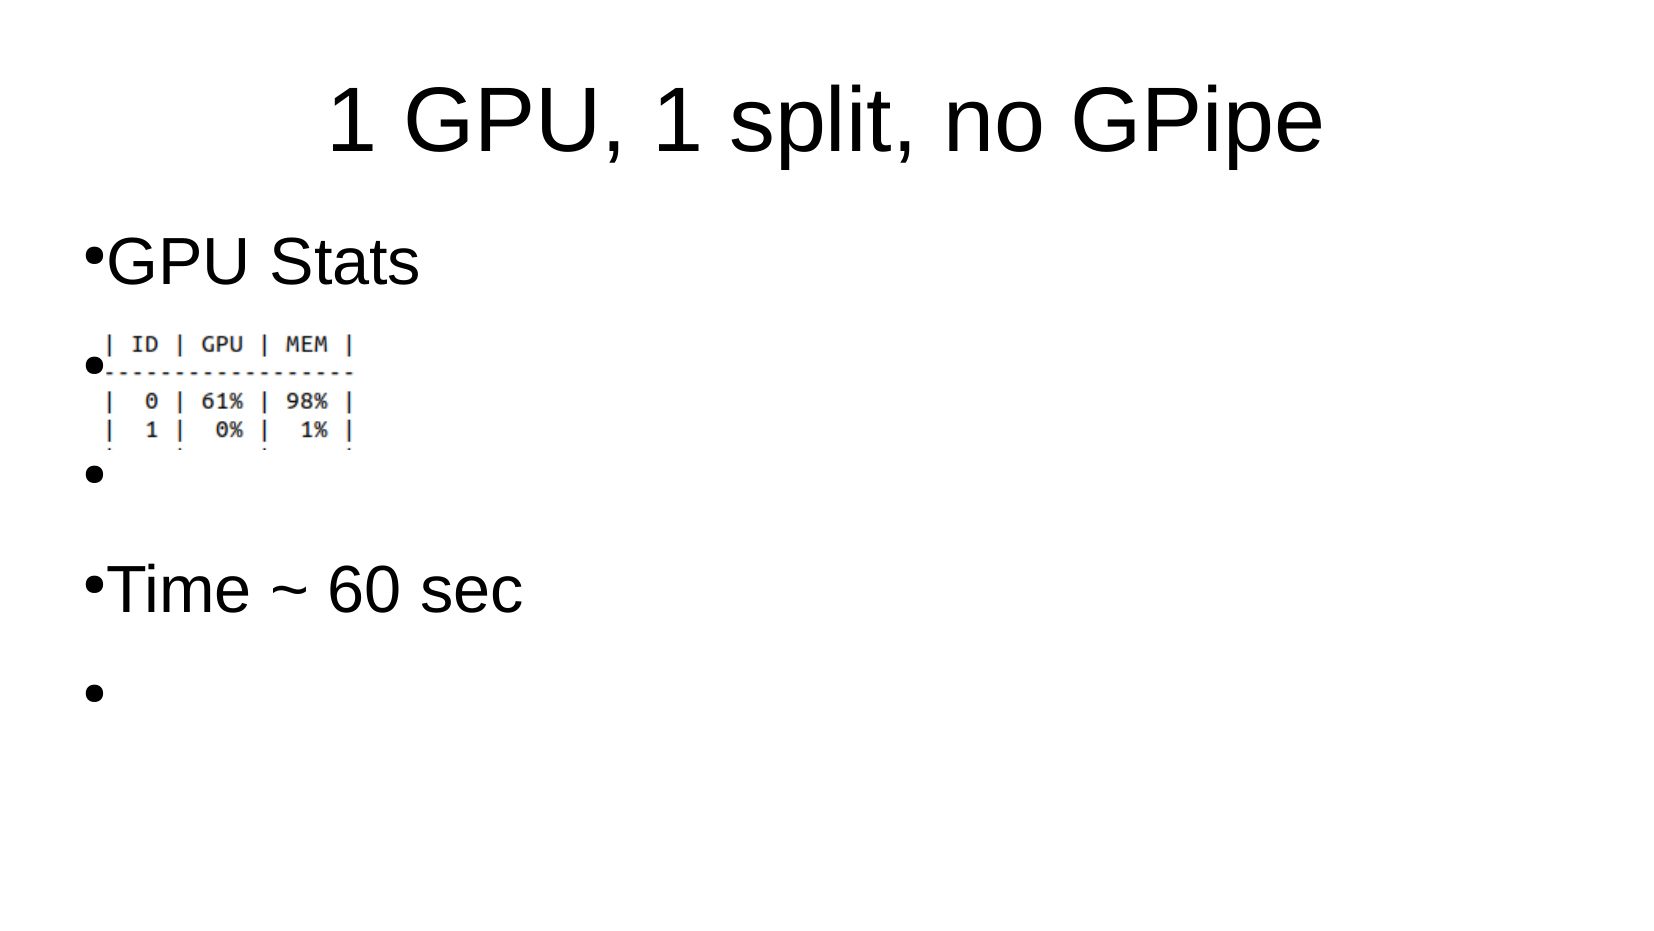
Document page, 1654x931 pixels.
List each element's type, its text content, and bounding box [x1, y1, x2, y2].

title 1 GPU, 1 split, no GPipe [82, 37, 1571, 193]
picture [106, 330, 366, 450]
list GPU Stats Time ~ 60 sec [82, 217, 1571, 758]
